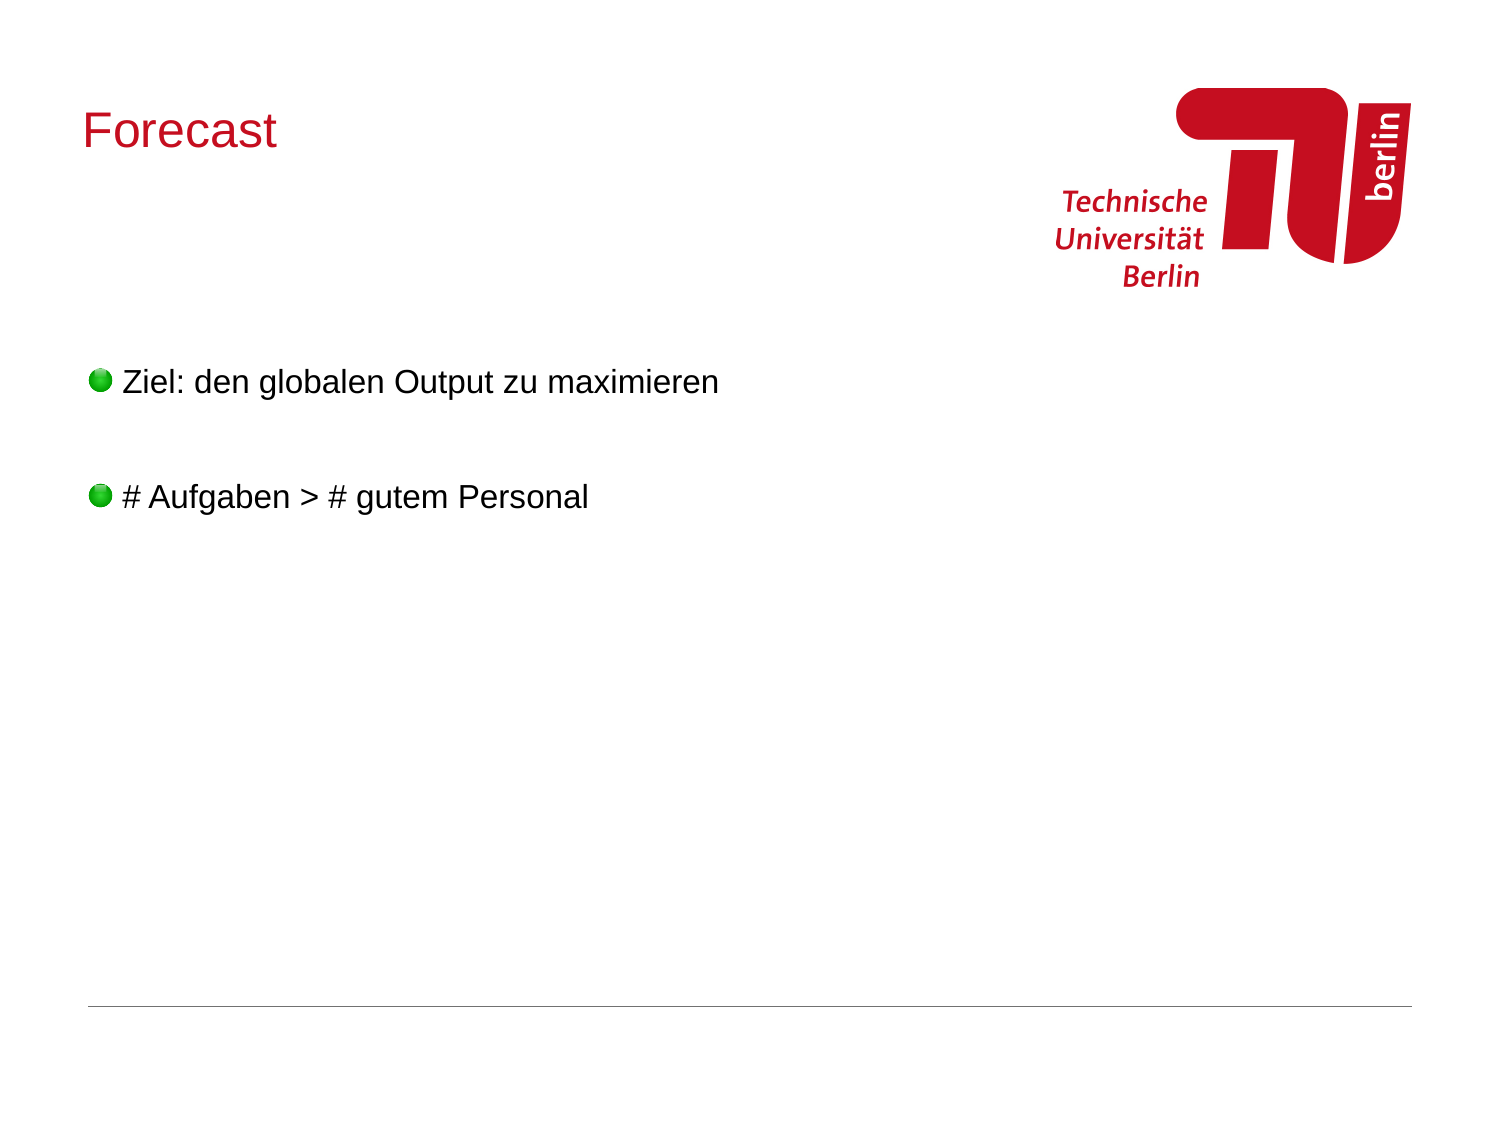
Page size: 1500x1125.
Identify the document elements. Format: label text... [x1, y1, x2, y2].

list Ziel: den globalen Output zu maximieren # Aufgaben > # gutem Personal [88, 354, 1411, 975]
picture [1056, 88, 1411, 287]
title Forecast [82, 94, 1028, 158]
